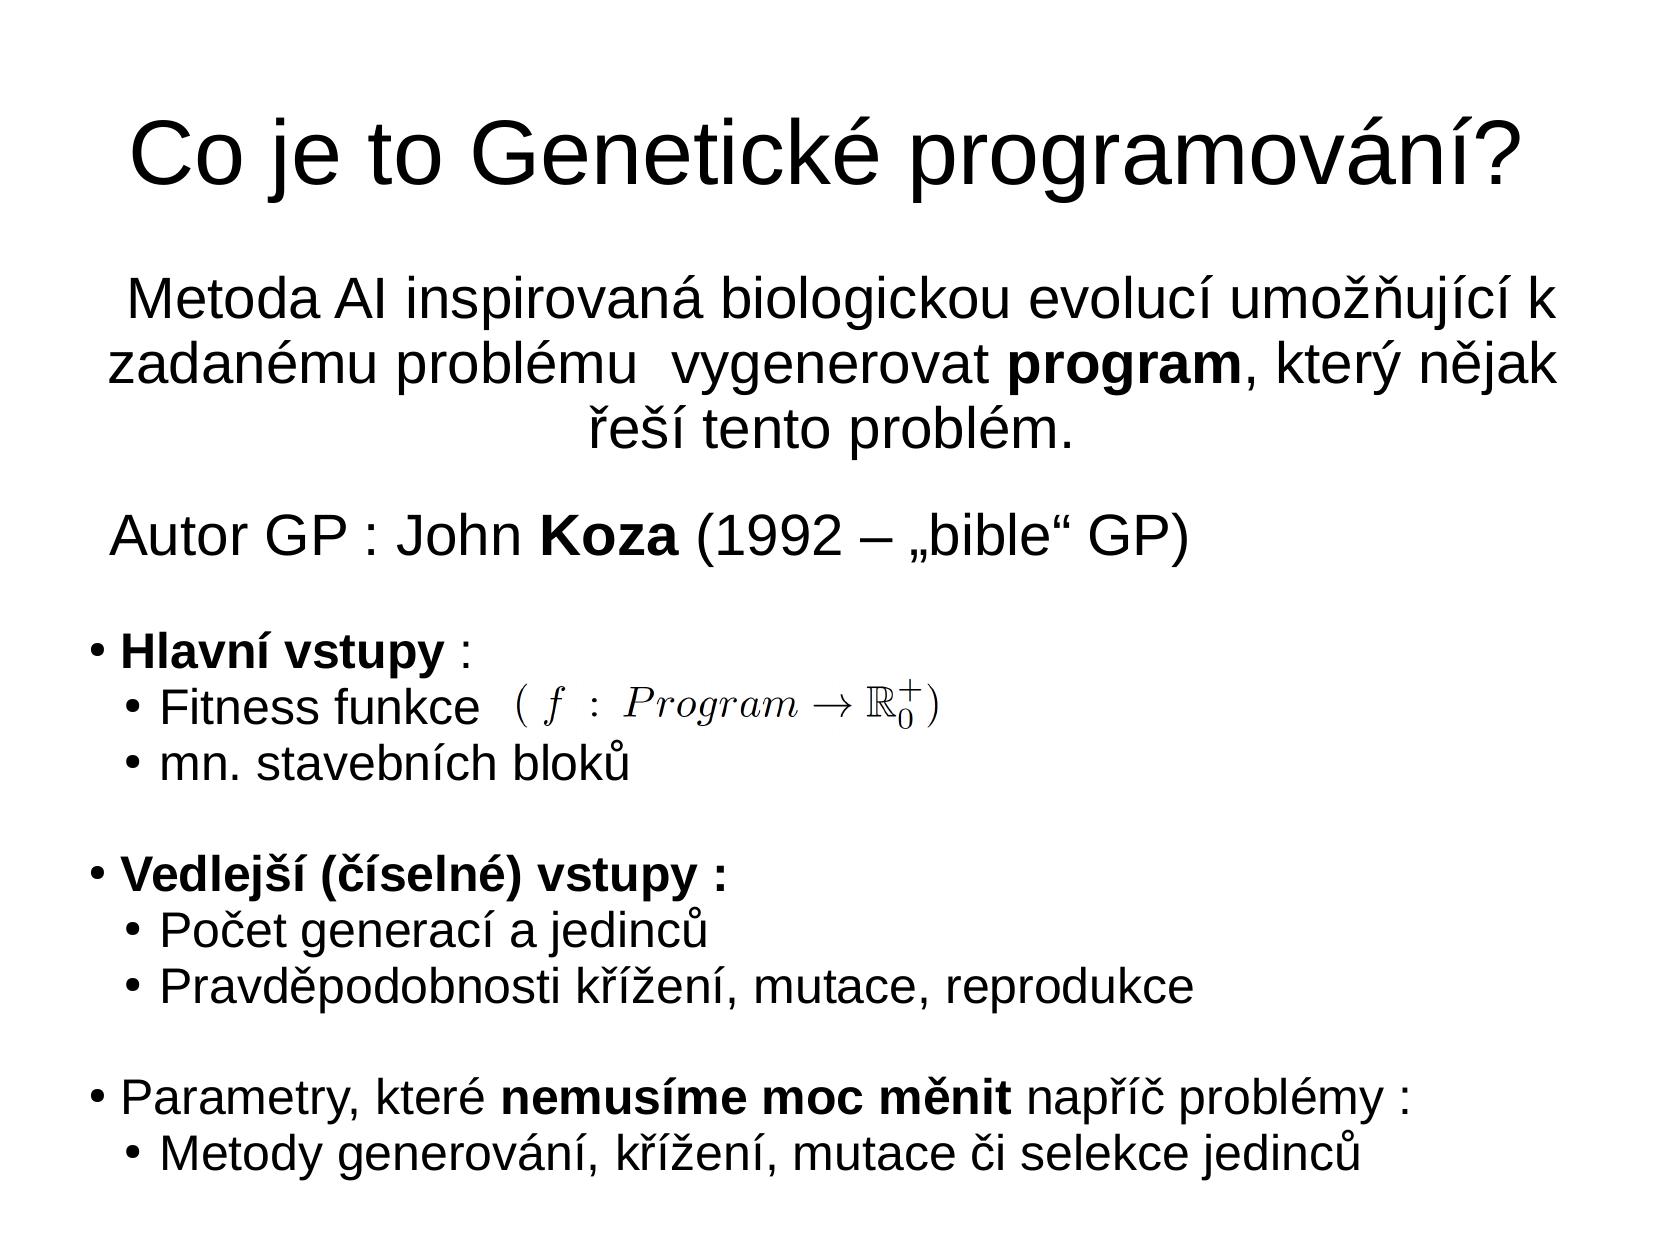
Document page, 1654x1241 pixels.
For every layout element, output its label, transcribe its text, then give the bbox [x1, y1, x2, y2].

title Co je to Genetické programování? [82, 49, 1571, 257]
subtitle Metoda AI inspirovaná biologickou evolucí umožňující k zadanému problému vygenerovat program, který nějak řeší tento problém. Autor GP : John Koza (1992 – „bible“ GP) Hlavní vstupy : Fitness funkce mn. stavebních bloků Vedlejší (číselné) vstupy : Počet generací a jedinců Pravděpodobnosti křížení, mutace, reprodukce Parametry, které nemusíme moc měnit napříč problémy : Metody generování, křížení, mutace či selekce jedinců [88, 236, 1577, 1211]
picture [501, 676, 945, 739]
